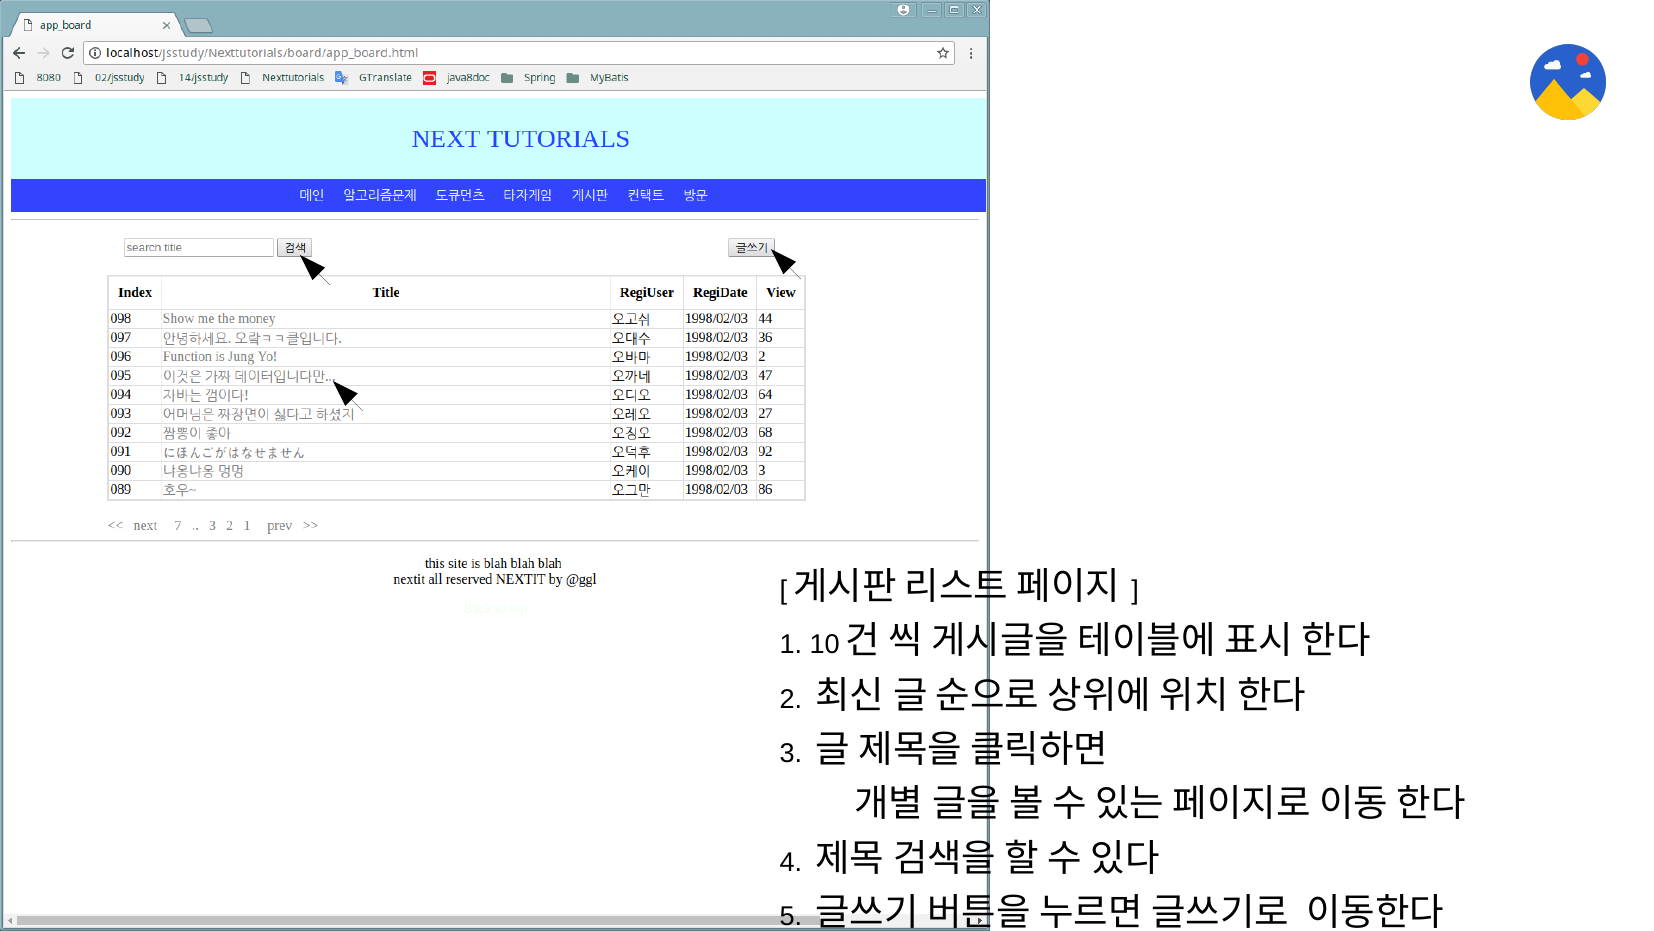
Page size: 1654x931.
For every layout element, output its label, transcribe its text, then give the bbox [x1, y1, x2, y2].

picture [0, 0, 990, 931]
picture [970, 898, 990, 907]
text_box [게시판 리스트 페이지] 1. 10건 씩 게시글을 테이블에 표시 한다 2. 최신 글 순으로 상위에 위치 한다 3. 글 제목을 클릭하면 개별 글을 볼 수 있는 페이지로 이동 한다 4. 제목 검색을 할 수 있다 5. 글쓰기 버튼을 누르면 글쓰기로 이동한다 [764, 548, 1654, 871]
picture [1530, 44, 1606, 121]
